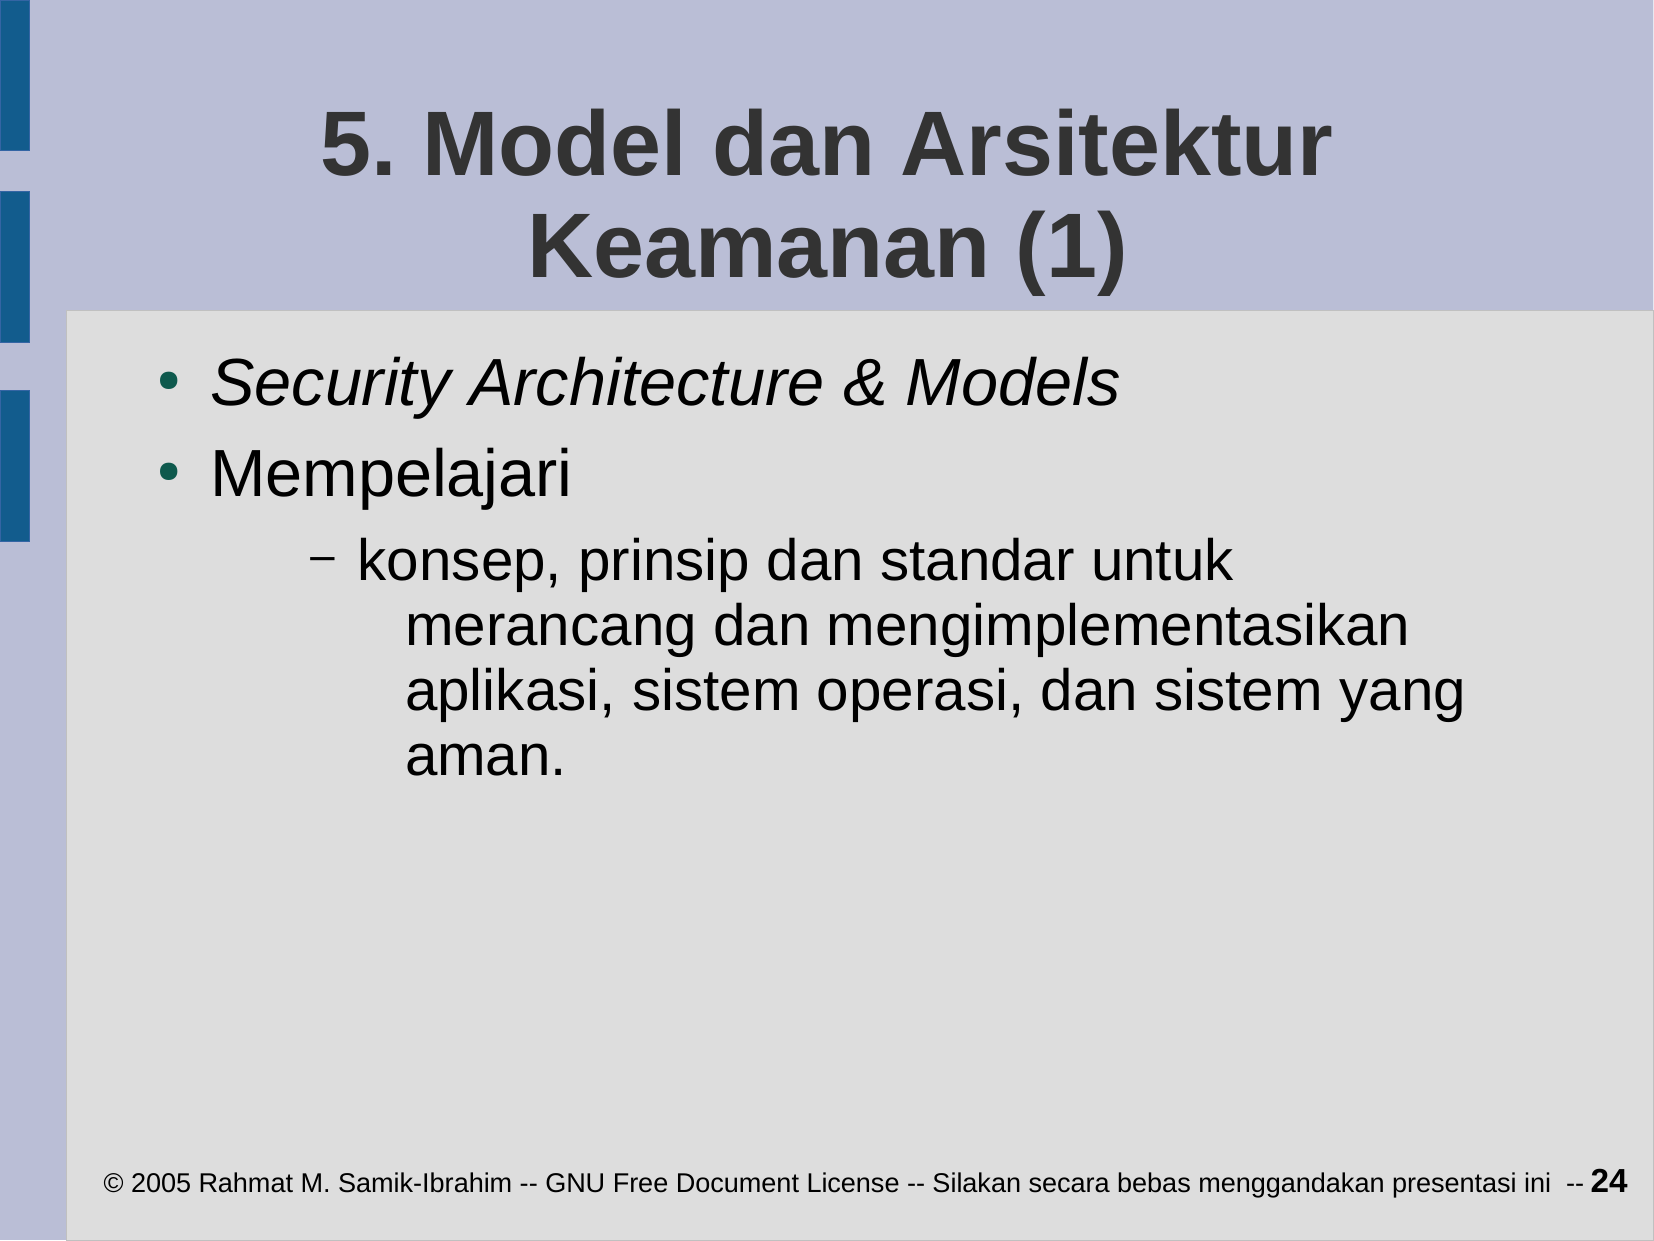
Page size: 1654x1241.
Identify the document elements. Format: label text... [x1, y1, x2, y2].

list Security Architecture & Models Mempelajari konsep, prinsip dan standar untuk merancang dan mengimplementasikan aplikasi, sistem operasi, dan sistem yang aman. [121, 344, 1534, 1127]
title 5. Model dan Arsitektur Keamanan (1) [121, 91, 1534, 299]
